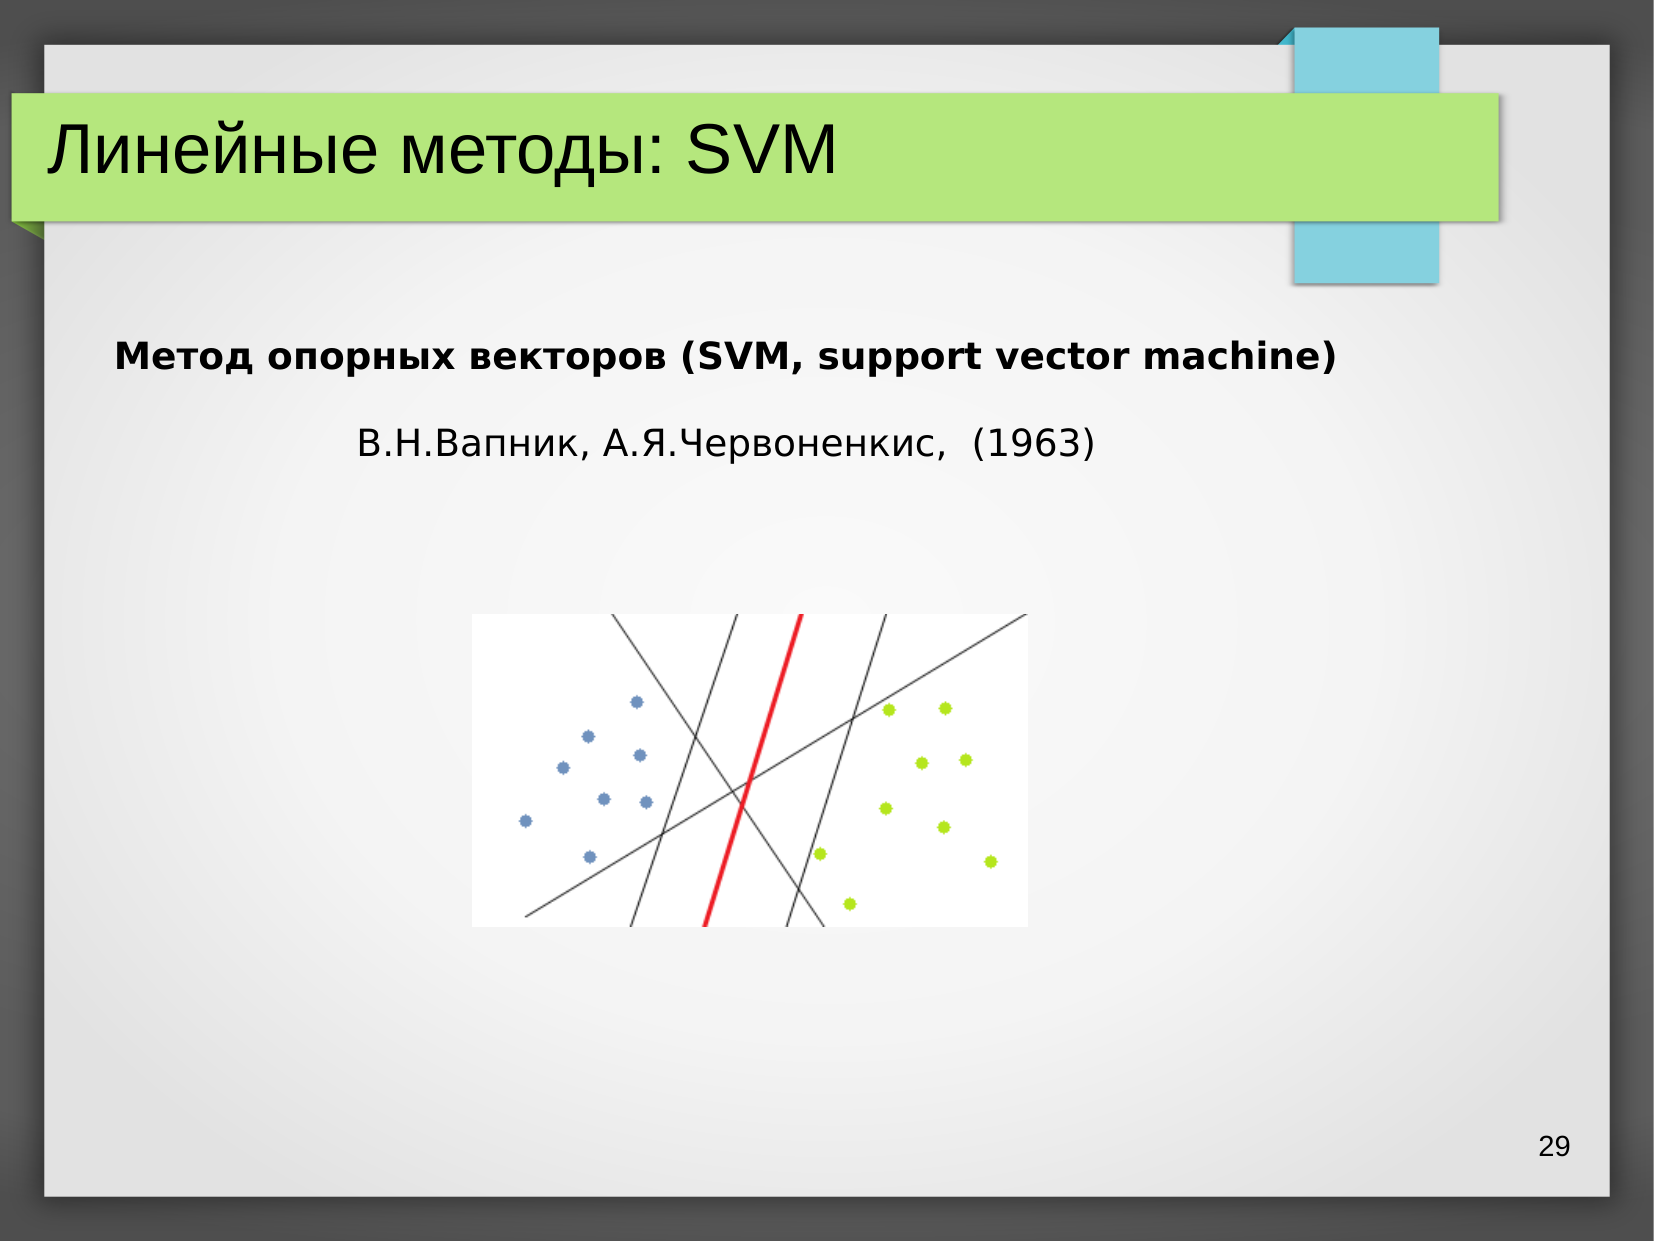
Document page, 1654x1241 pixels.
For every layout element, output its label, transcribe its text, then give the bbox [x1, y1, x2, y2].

picture [0, 0, 1654, 1241]
text_box Метод опорных векторов (SVM, support vector machine) В.Н.Вапник, А.Я.Червоненкис, (1963) [94, 327, 1359, 473]
title Линейные методы: SVM [47, 109, 1501, 189]
